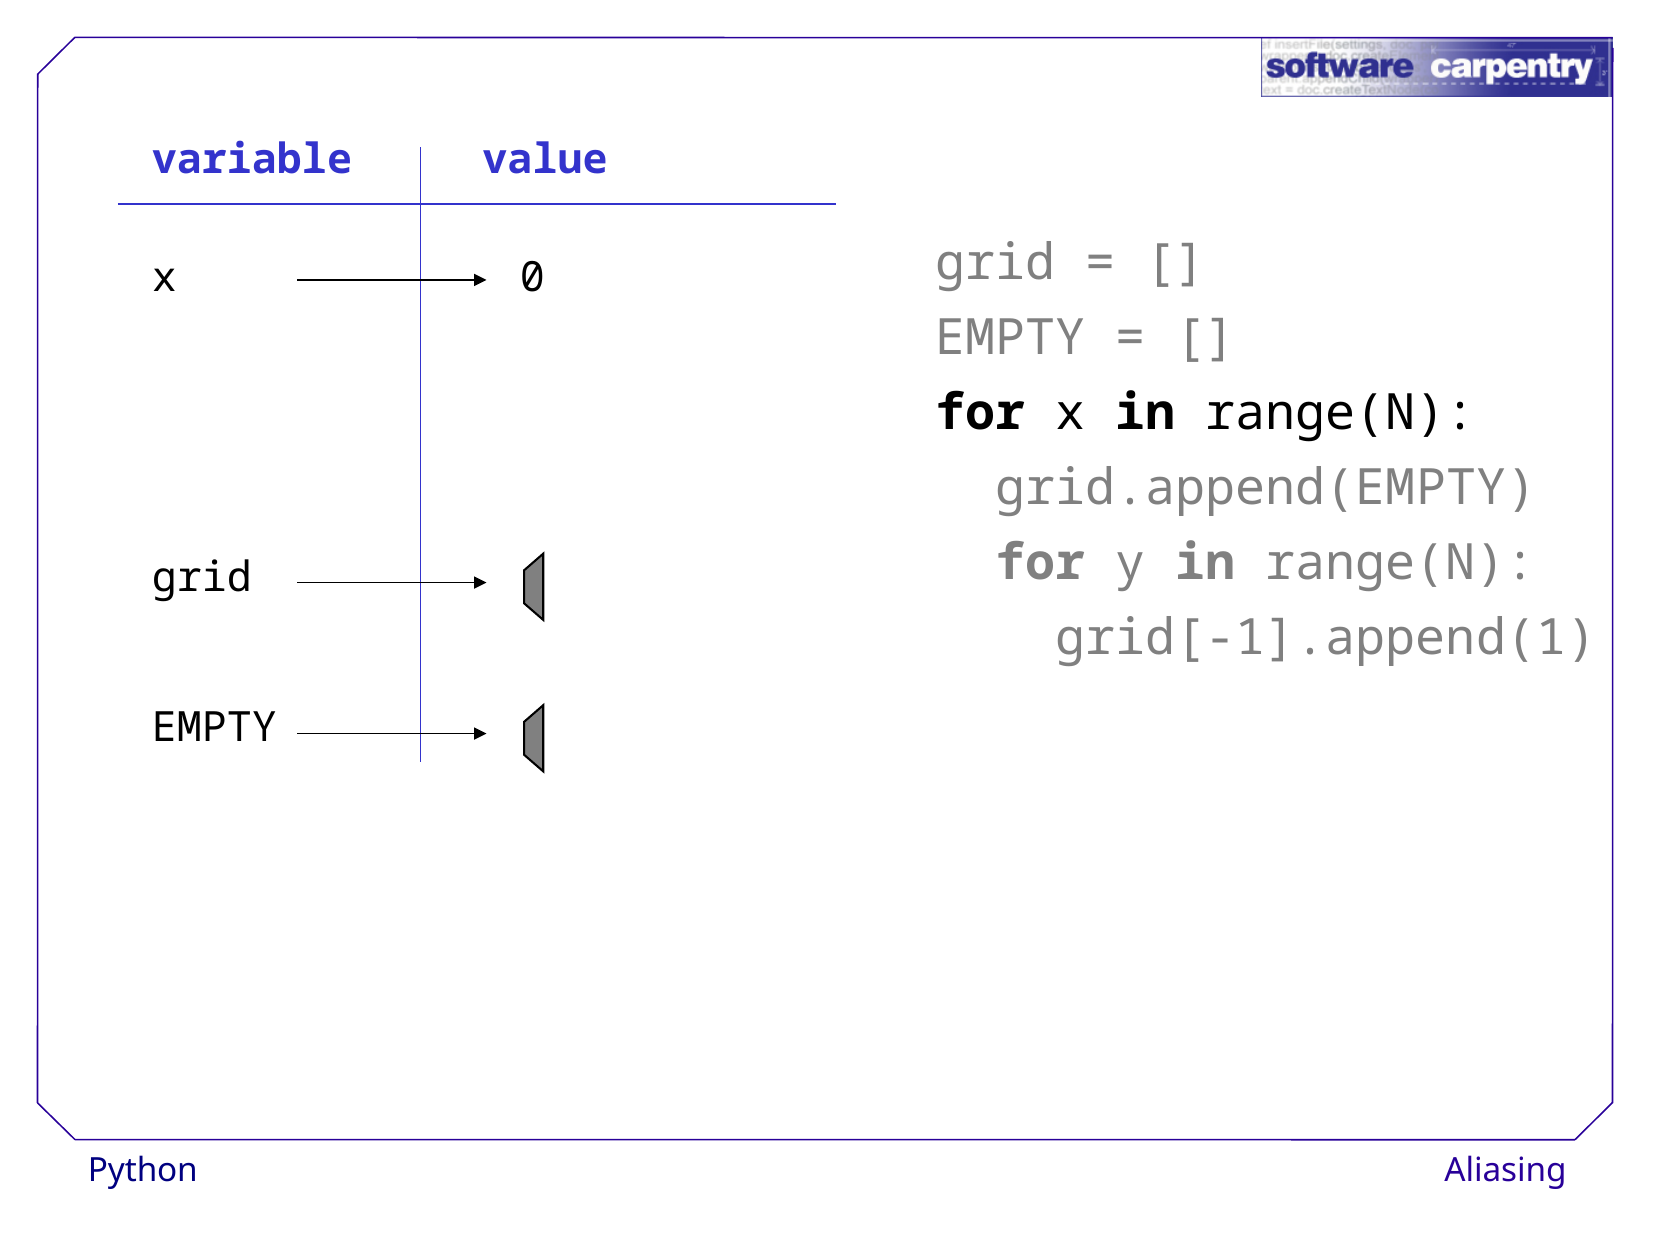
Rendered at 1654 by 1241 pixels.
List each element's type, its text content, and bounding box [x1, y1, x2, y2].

text_box variable [137, 128, 402, 205]
text_box x grid EMPTY [137, 242, 402, 762]
text_box value [467, 128, 733, 205]
text_box 0 [505, 242, 770, 470]
text_box grid = [] EMPTY = [] for x in range(N): grid.append(EMPTY) for y in range(N): grid[-1].append(1) [921, 206, 1517, 696]
text_box [524, 553, 544, 620]
text_box [524, 705, 544, 772]
picture [1261, 39, 1613, 97]
